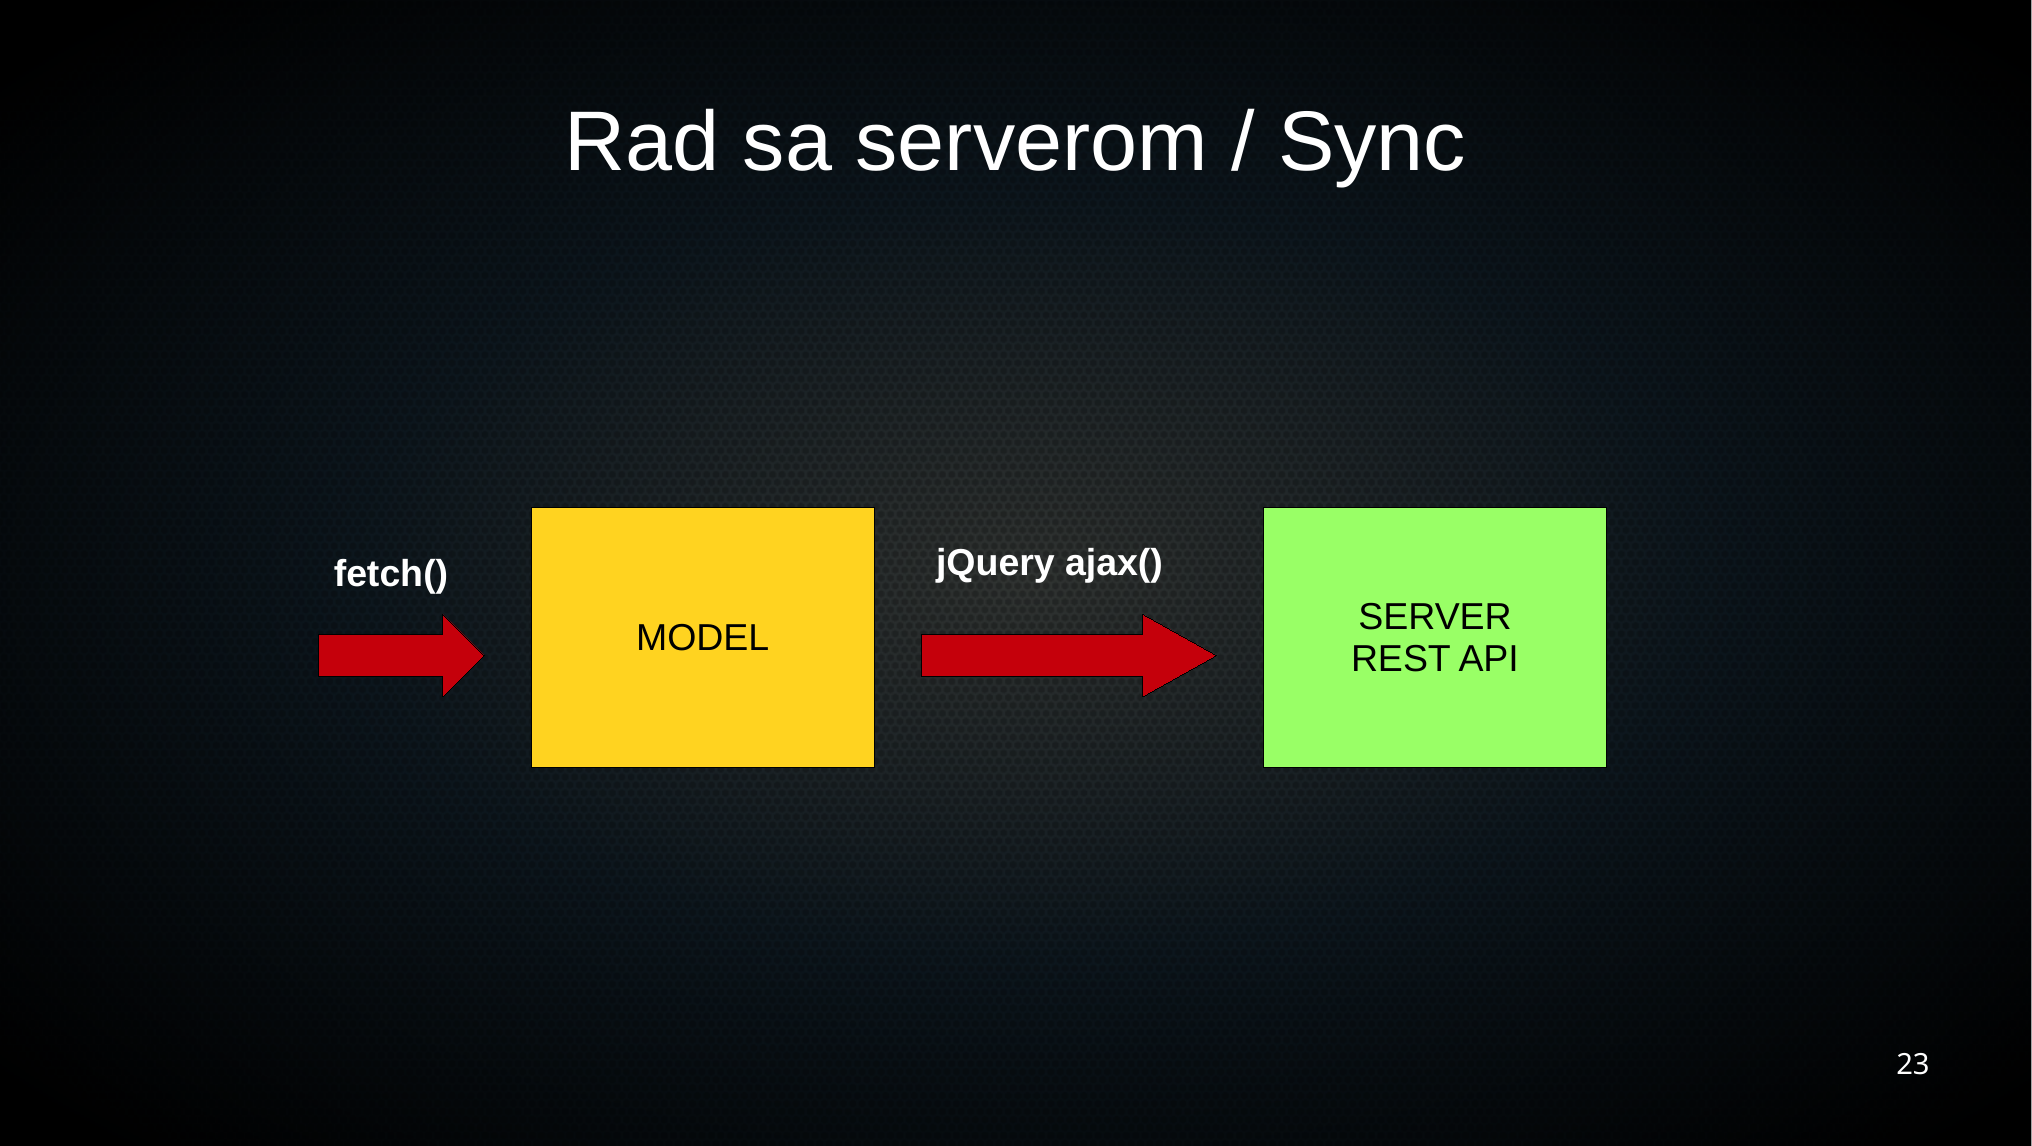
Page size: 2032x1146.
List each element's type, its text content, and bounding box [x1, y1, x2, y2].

title Rad sa serverom / Sync [101, 45, 1930, 237]
picture [0, 0, 2032, 1146]
text_box [921, 614, 1217, 697]
text_box fetch() [318, 545, 464, 603]
list [101, 268, 1890, 933]
text_box jQuery ajax() [921, 533, 1178, 591]
text_box [318, 614, 485, 697]
text_box MODEL [531, 507, 875, 768]
text_box SERVER REST API [1263, 507, 1607, 768]
